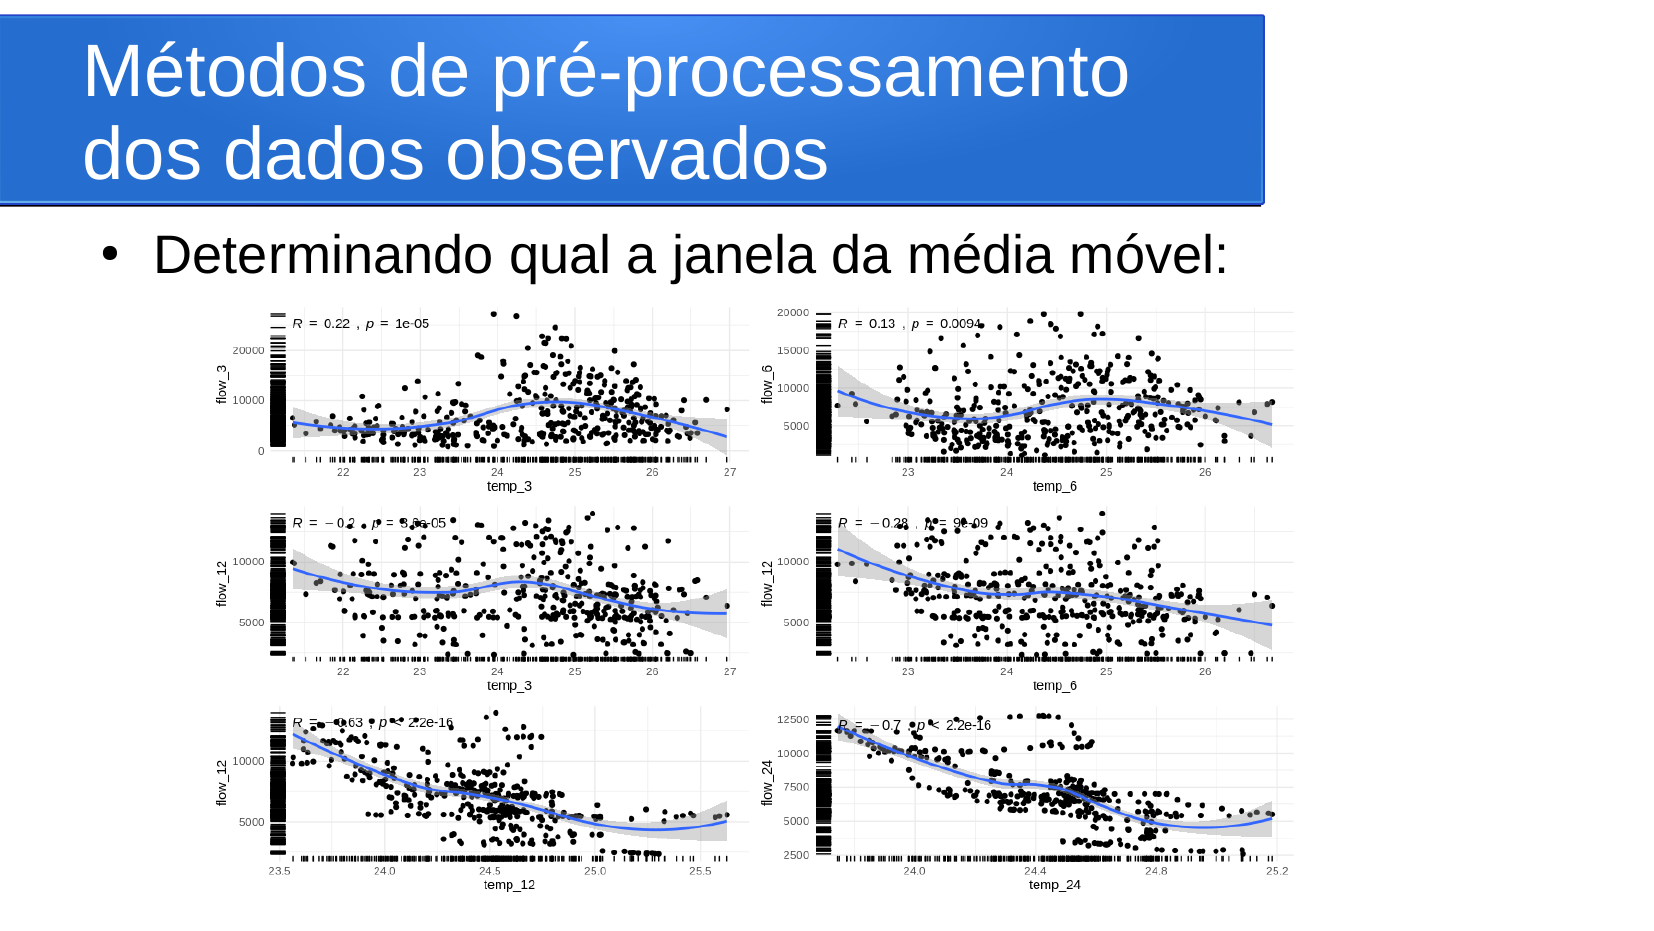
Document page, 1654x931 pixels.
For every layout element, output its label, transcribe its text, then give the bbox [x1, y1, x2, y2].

title Métodos de pré-processamento dos dados observados [82, 29, 1235, 196]
list Determinando qual a janela da média móvel: [82, 224, 1571, 764]
picture [210, 300, 1300, 898]
